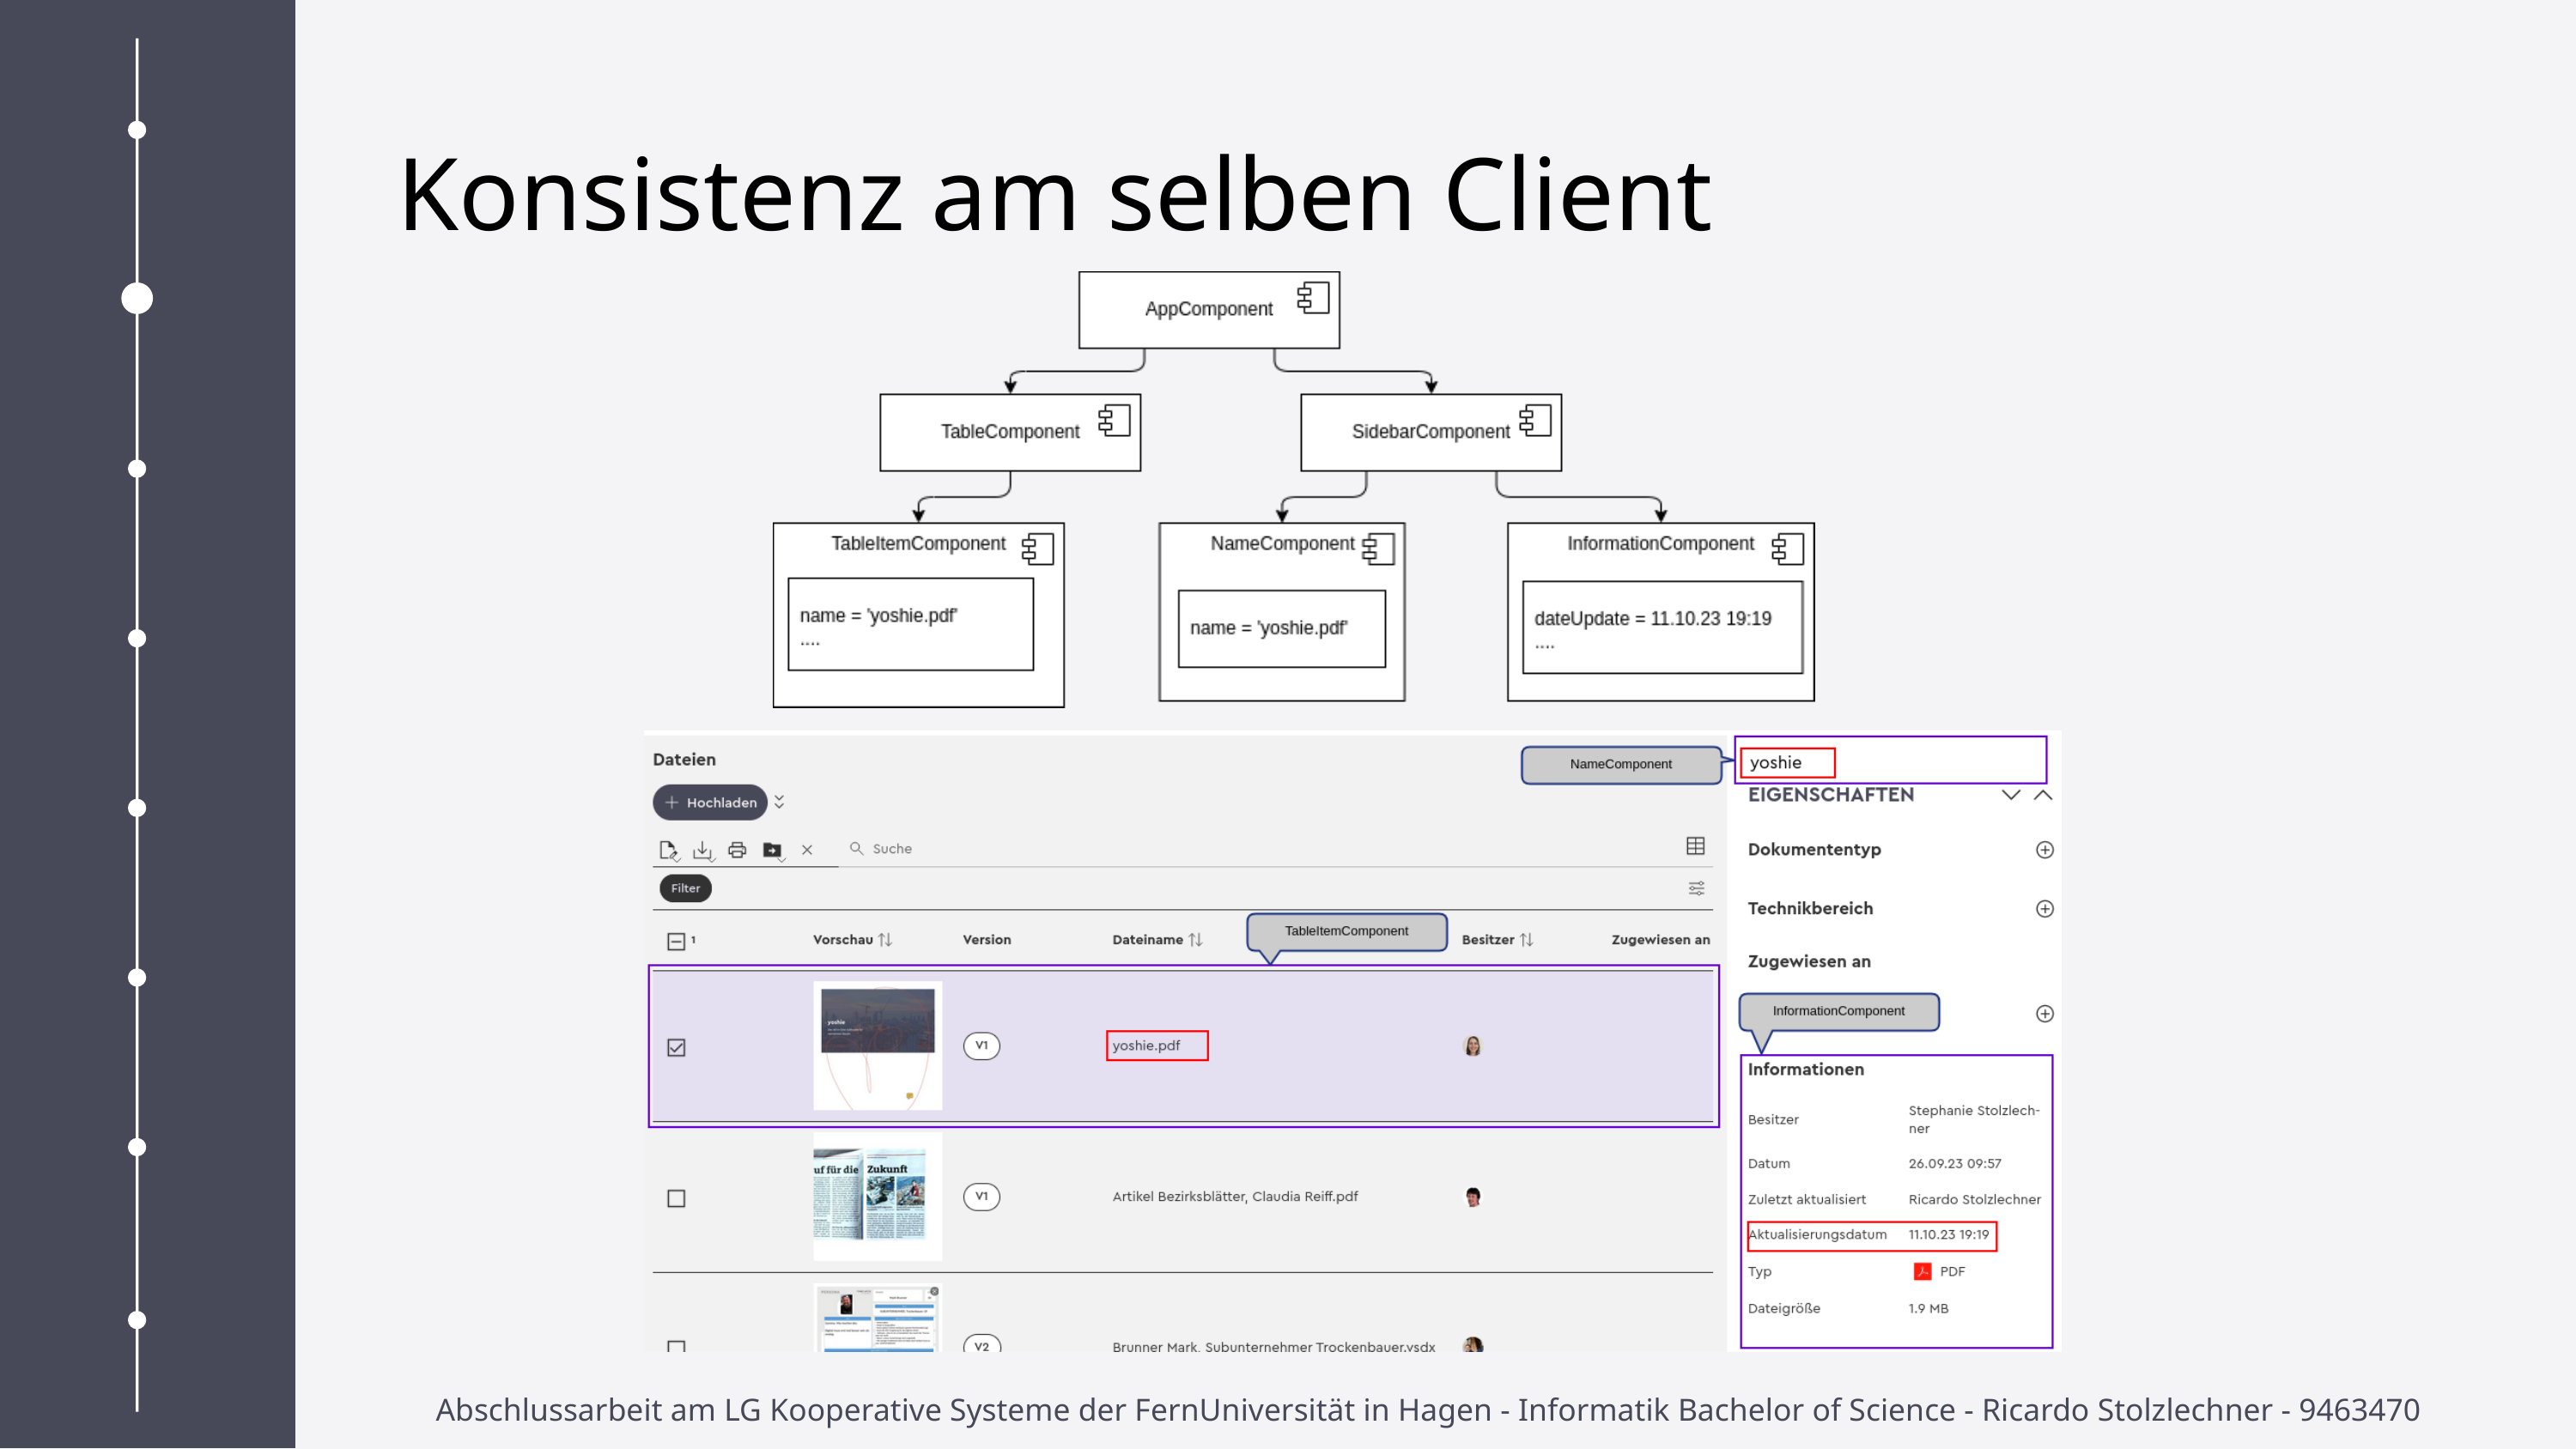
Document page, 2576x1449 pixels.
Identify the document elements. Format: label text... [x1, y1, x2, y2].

text_box [0, 0, 295, 1448]
picture [644, 731, 2062, 1353]
text_box Abschlussarbeit am LG Kooperative Systeme der FernUniversität in Hagen - Informatik Bachelor of Science - Ricardo Stolzlechner - 9463470 [356, 1384, 2501, 1428]
picture [773, 271, 1815, 709]
text_box Konsistenz am selben Client [397, 110, 2458, 251]
